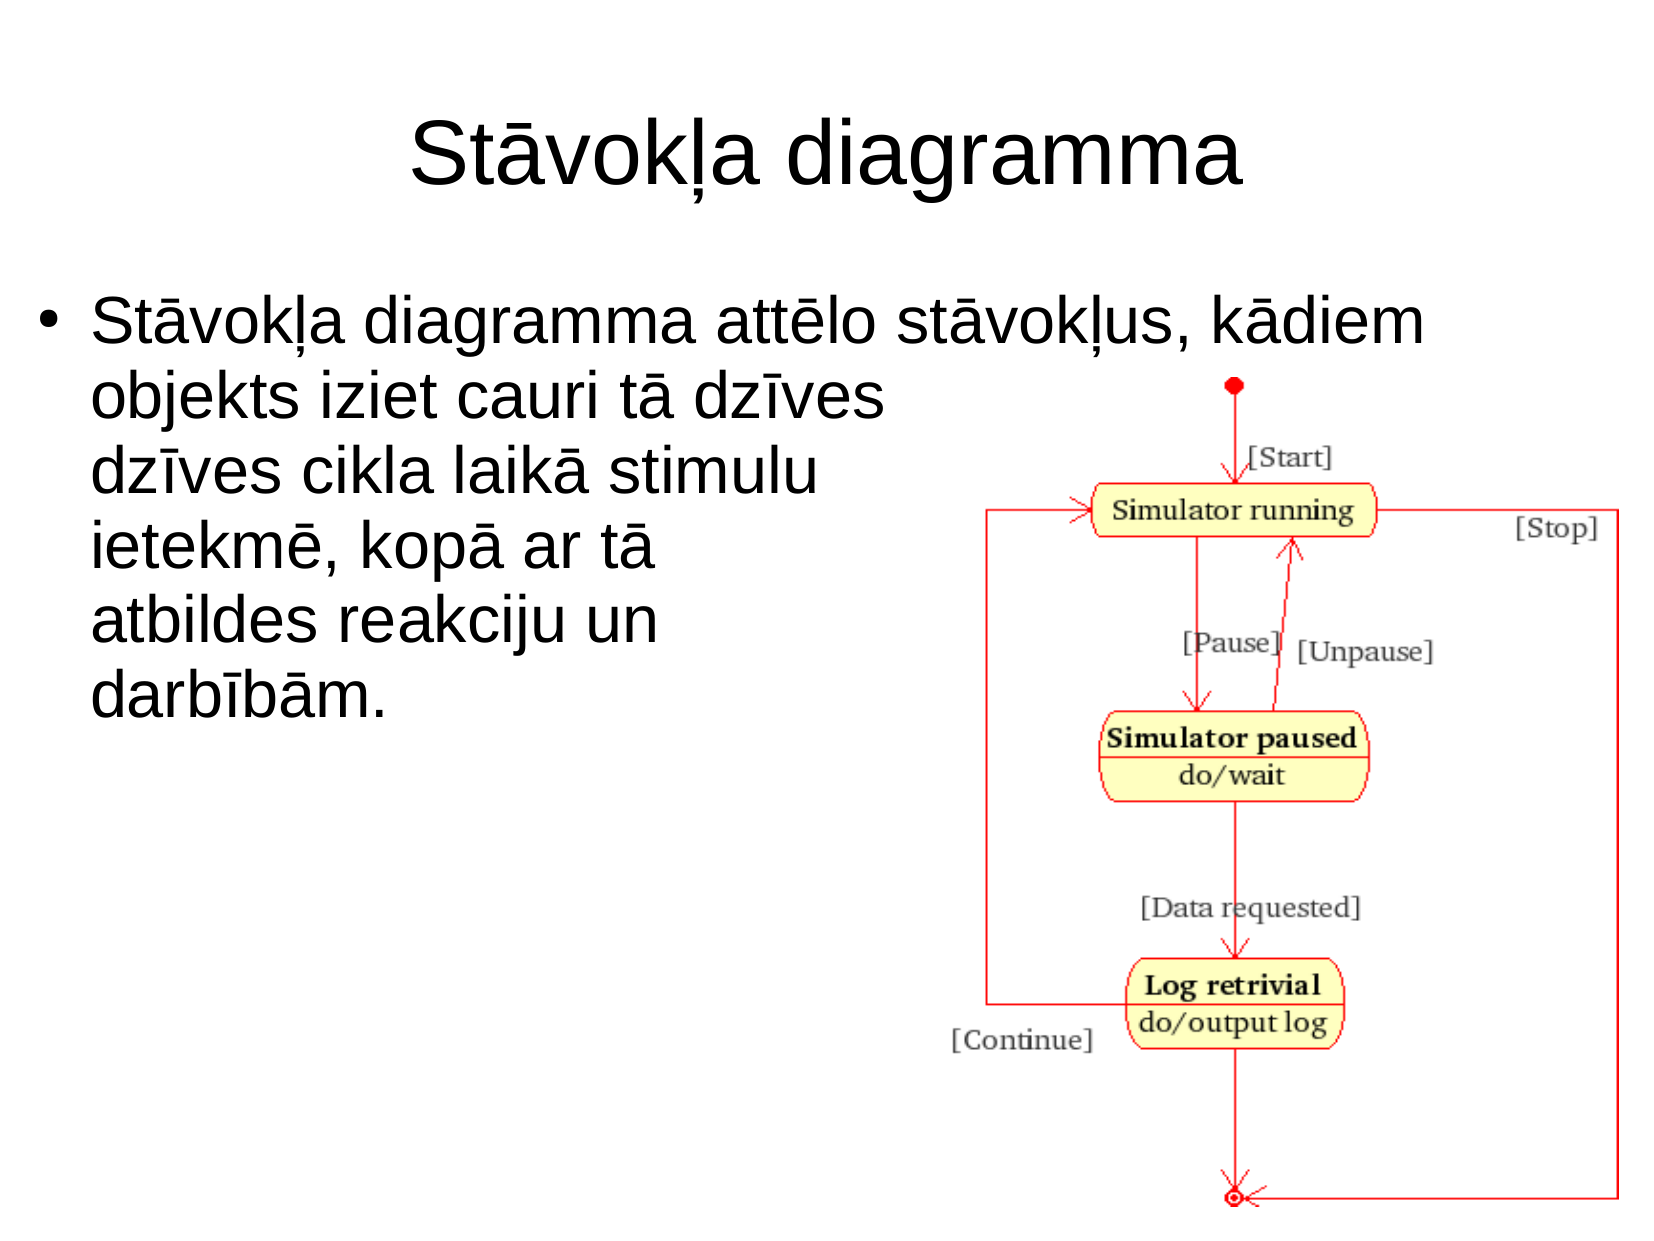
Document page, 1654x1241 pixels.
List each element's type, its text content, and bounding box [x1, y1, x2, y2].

list Stāvokļa diagramma attēlo stāvokļus, kādiem objekts iziet cauri tā dzīves dzīves cikla laikā stimulu ietekmē, kopā ar tā atbildes reakciju un darbībām. [19, 283, 1475, 1003]
picture [944, 377, 1619, 1207]
title Stāvokļa diagramma [82, 49, 1571, 257]
